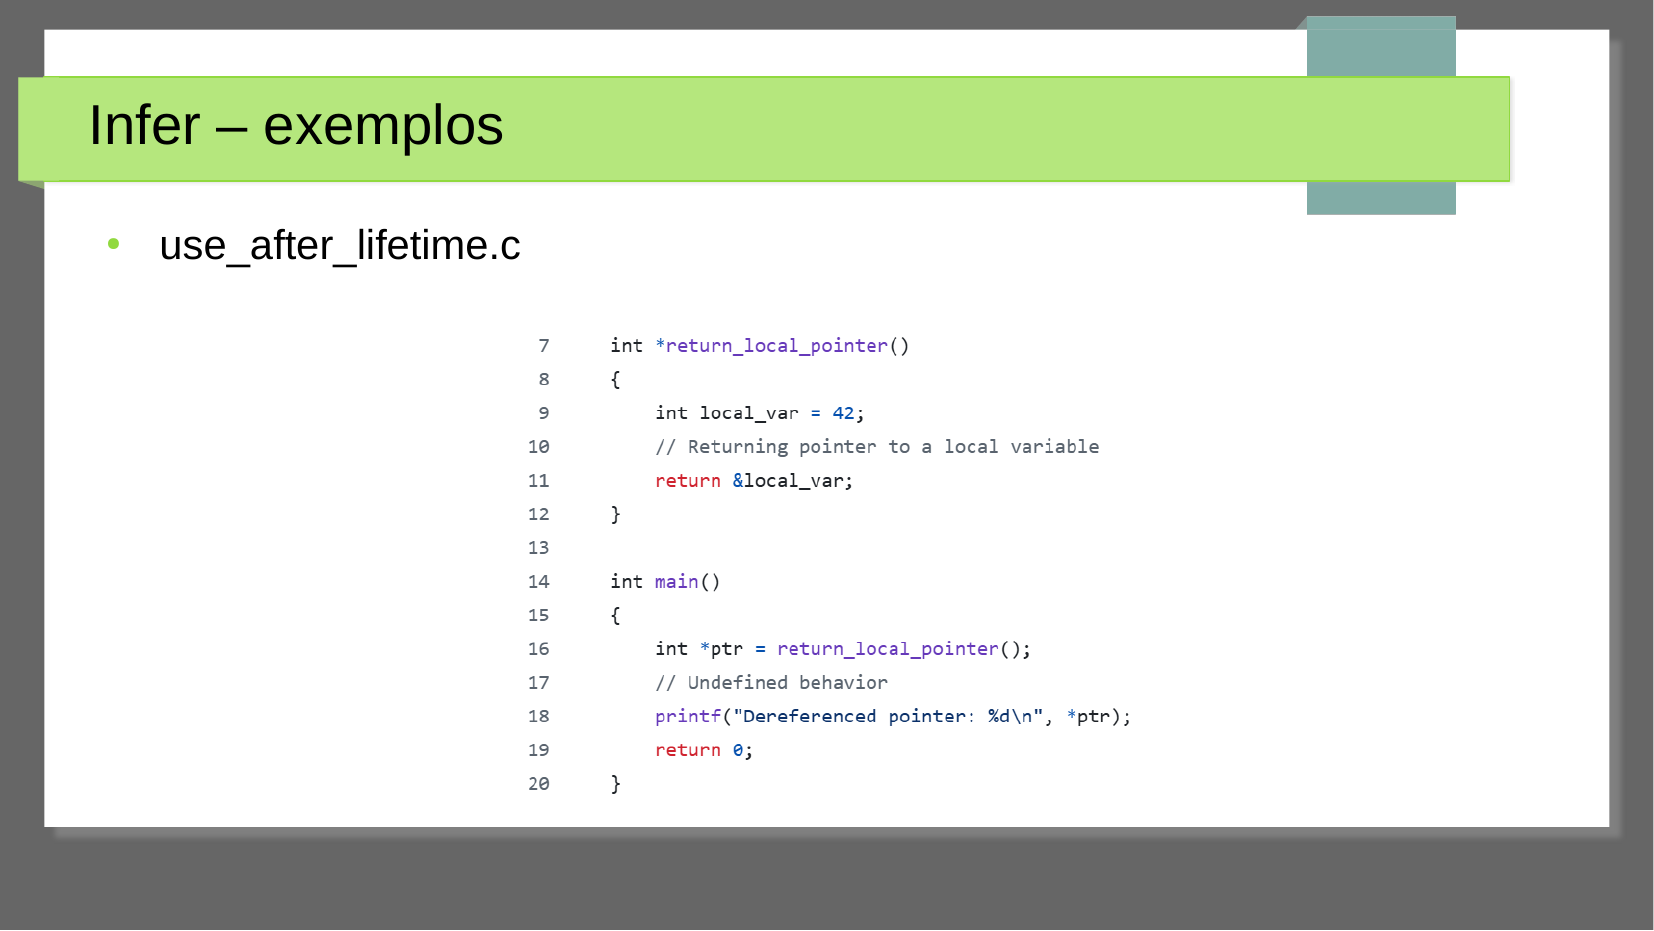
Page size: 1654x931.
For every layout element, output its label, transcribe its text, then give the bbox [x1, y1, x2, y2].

title Infer – exemplos [88, 73, 1506, 178]
picture [509, 333, 1152, 798]
list use_after_lifetime.c [88, 221, 1565, 813]
